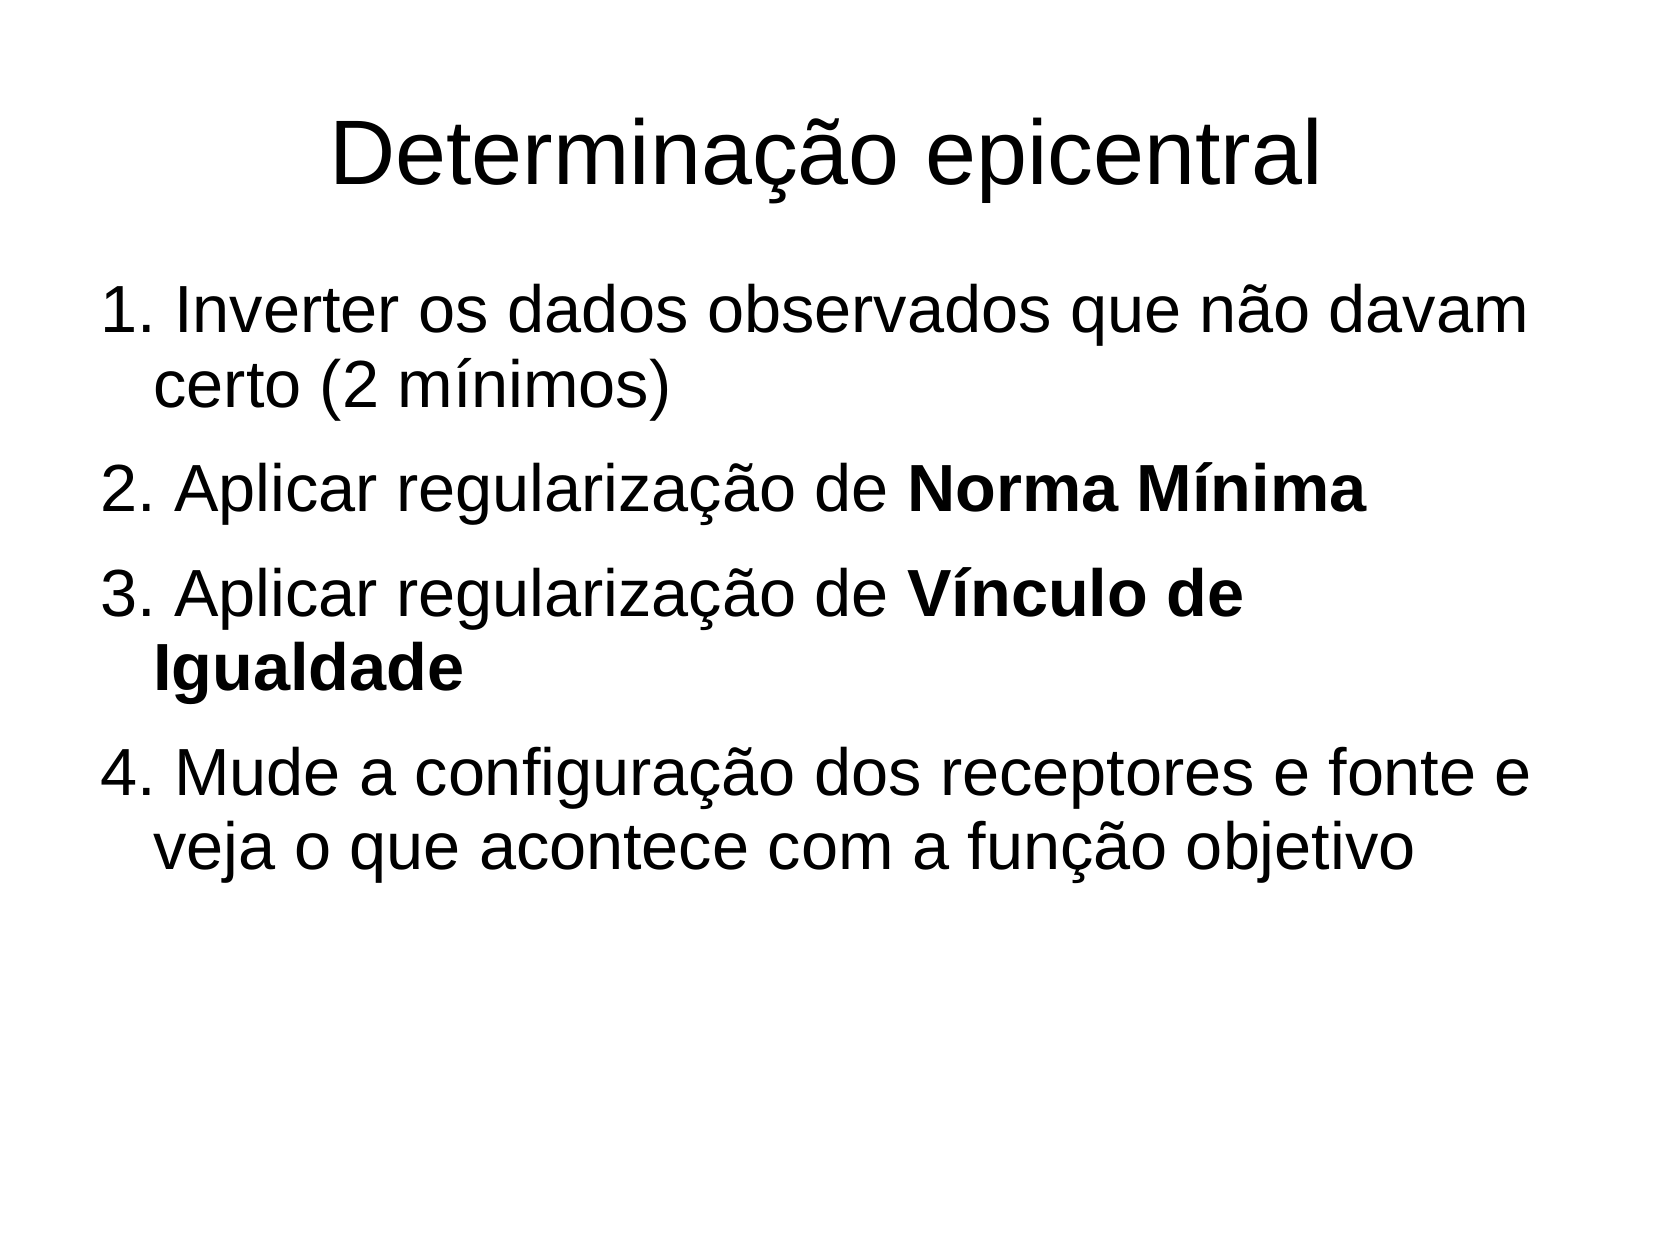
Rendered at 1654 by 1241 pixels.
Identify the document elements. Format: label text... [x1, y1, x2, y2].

list Inverter os dados observados que não davam certo (2 mínimos) Aplicar regularização de Norma Mínima Aplicar regularização de Vínculo de Igualdade Mude a configuração dos receptores e fonte e veja o que acontece com a função objetivo [82, 272, 1571, 1218]
title Determinação epicentral [82, 49, 1571, 257]
